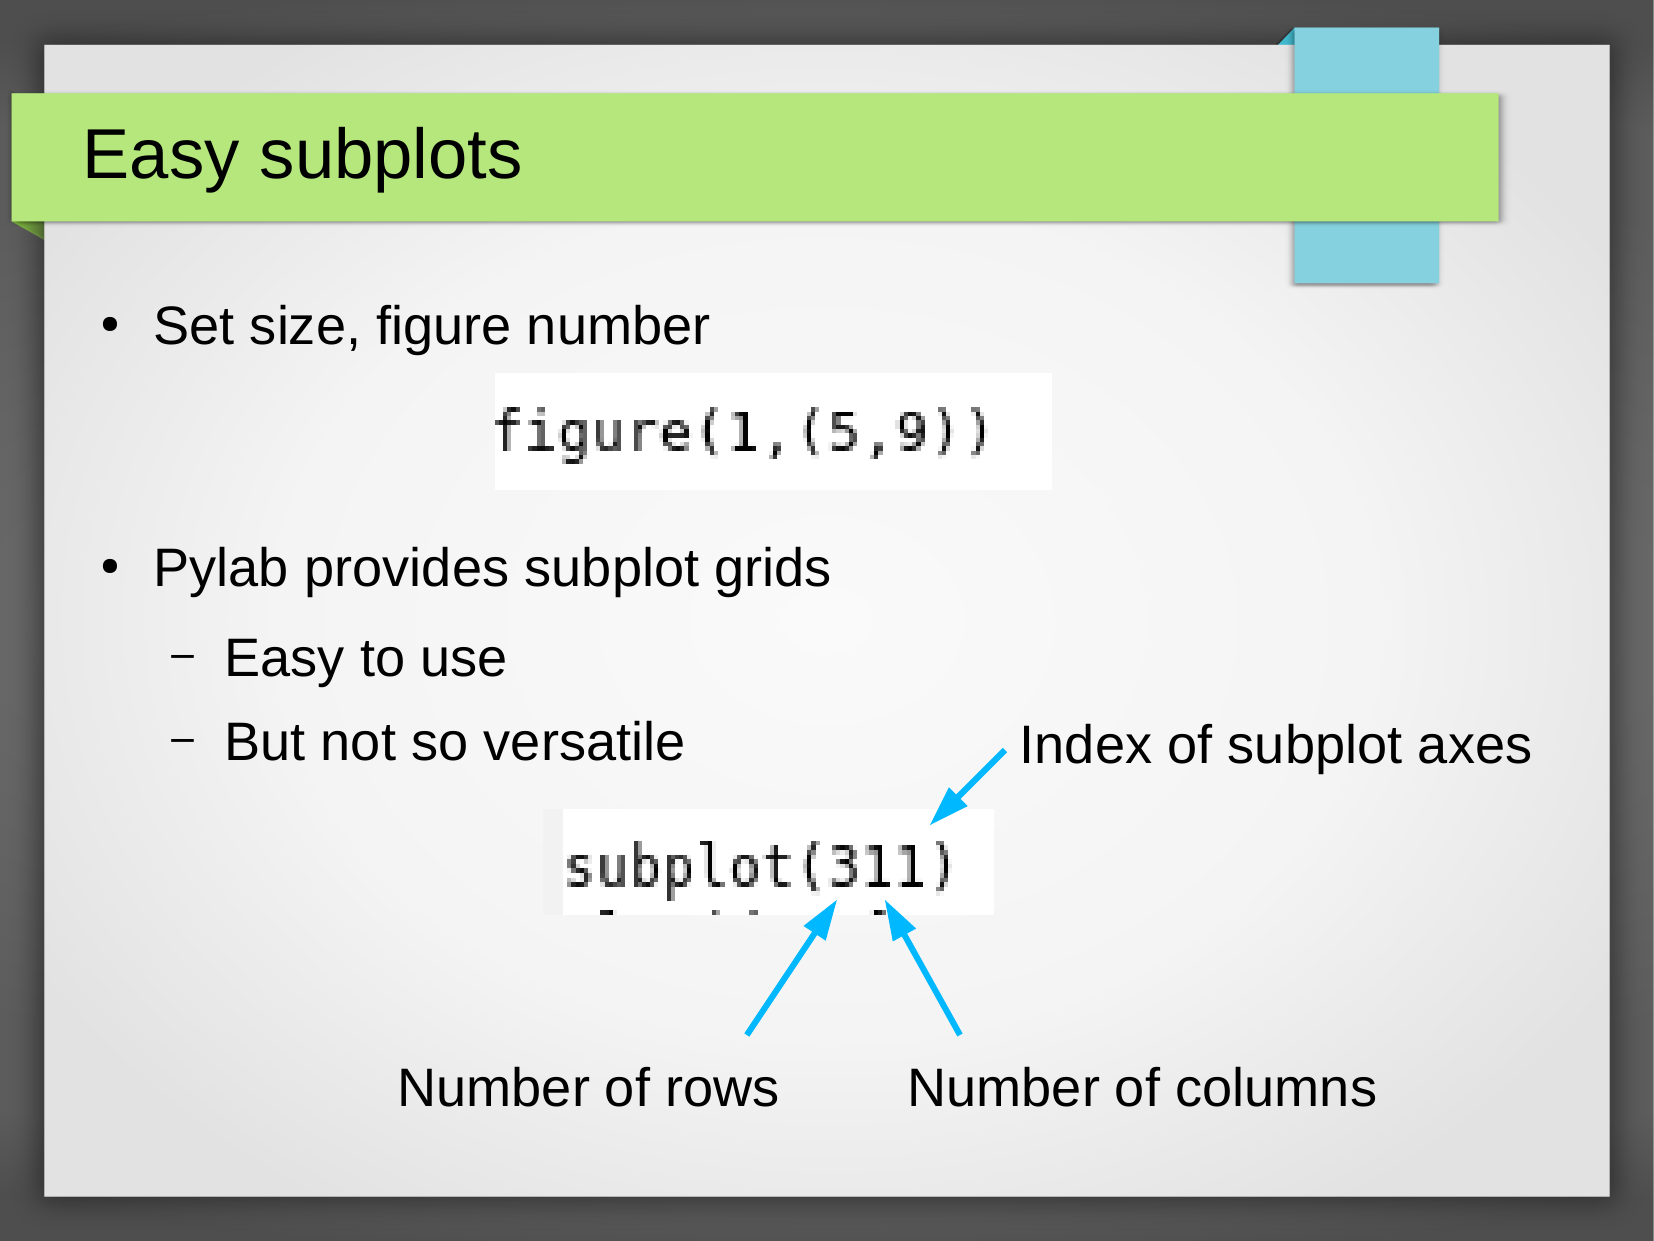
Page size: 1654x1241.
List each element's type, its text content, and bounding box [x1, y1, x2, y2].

picture [0, 0, 1654, 1241]
title Easy subplots [82, 94, 1264, 213]
text_box Number of rows [382, 1050, 796, 1126]
list Pylab provides subplot grids Easy to use But not so versatile [82, 537, 1571, 783]
list Set size, figure number [82, 295, 1571, 537]
text_box Index of subplot axes [1005, 706, 1548, 783]
text_box Number of columns [892, 1049, 1394, 1126]
